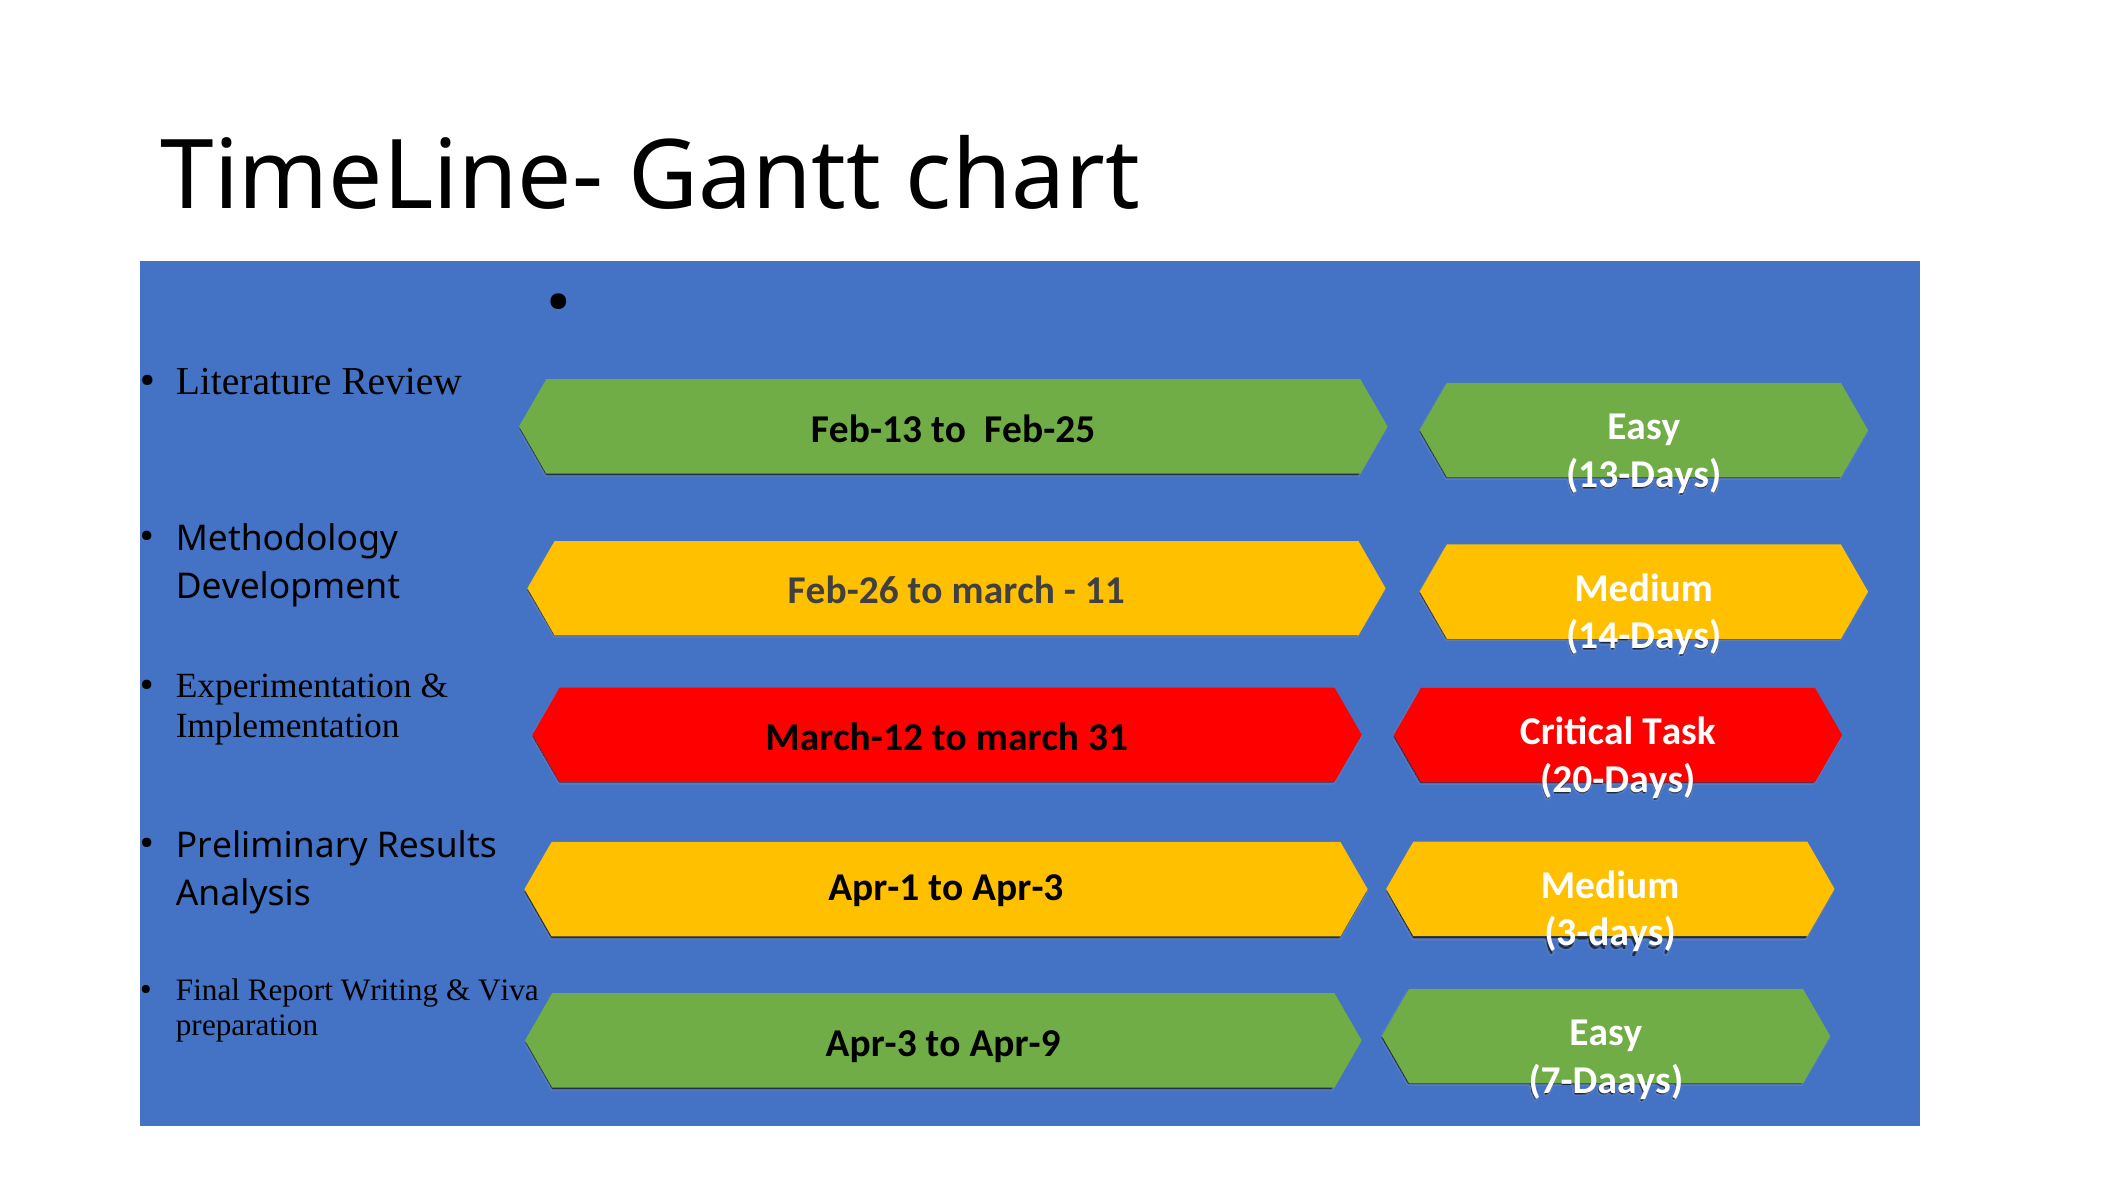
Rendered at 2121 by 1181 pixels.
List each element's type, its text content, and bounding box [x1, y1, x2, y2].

text_box Critical Task (20-Days) [1393, 687, 1843, 783]
table_cell [548, 359, 985, 379]
table_cell [548, 474, 985, 513]
table_cell [548, 819, 985, 846]
table_cell [548, 626, 985, 666]
table_cell [548, 932, 985, 973]
text_box Apr-1 to Apr-3 [524, 841, 1368, 937]
table_cell [548, 513, 985, 550]
table_header [985, 261, 1365, 359]
table_cell [985, 896, 1365, 973]
table_cell Experimentation & Implementation [140, 666, 548, 819]
text_box Easy (13-Days) [1419, 382, 1869, 478]
table_cell Literature Review [140, 359, 548, 513]
table_header [548, 261, 985, 359]
table_cell [985, 973, 1365, 1126]
title TimeLine- Gantt chart [145, 62, 1975, 292]
table_header [140, 261, 548, 359]
table_cell [548, 1082, 985, 1126]
table_cell [1365, 973, 1920, 1126]
table_cell [1365, 666, 1920, 819]
text_box Easy (7-Daays) [1381, 988, 1831, 1084]
table_cell [985, 666, 1365, 819]
text_box Medium (3-days) [1386, 841, 1835, 937]
text_box Apr-3 to Apr-9 [525, 993, 1362, 1088]
table_cell [1365, 359, 1920, 513]
table_cell [1365, 819, 1920, 973]
text_box Feb-26 to march - 11 [527, 541, 1386, 636]
table_cell [985, 513, 1365, 550]
text_box March-12 to march 31 [532, 687, 1362, 783]
text_box Medium (14-Days) [1419, 544, 1869, 639]
table_cell [1365, 513, 1920, 666]
table_header [1365, 261, 1920, 359]
table_cell [548, 973, 985, 998]
table_cell [985, 819, 1365, 882]
table_cell Methodology Development [140, 513, 548, 666]
table_cell Preliminary Results Analysis [140, 819, 548, 973]
table_cell [548, 764, 985, 819]
table_cell [985, 468, 1365, 513]
table_cell Final Report Writing & Viva preparation [140, 973, 548, 1126]
text_box Feb-13 to Feb-25 [519, 379, 1388, 474]
table_cell [985, 359, 1365, 385]
table_cell [985, 626, 1365, 666]
table_cell [548, 666, 985, 705]
